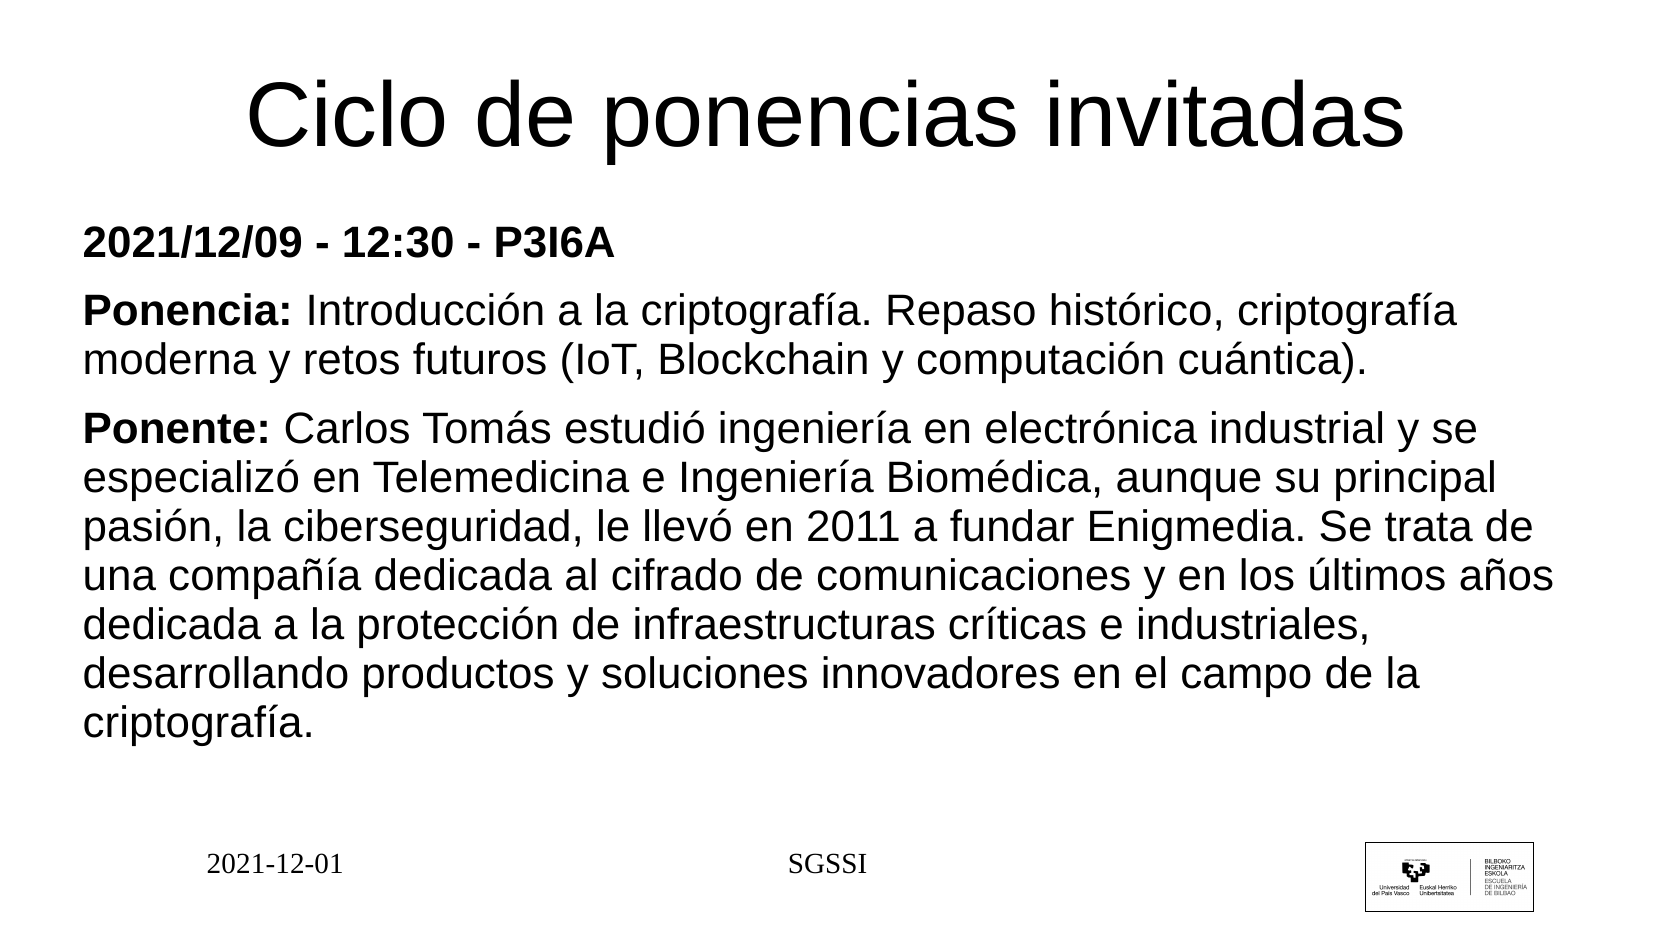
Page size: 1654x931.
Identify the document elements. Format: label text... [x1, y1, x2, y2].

list 2021/12/09 - 12:30 - P3I6A Ponencia: Introducción a la criptografía. Repaso histórico, criptografía moderna y retos futuros (IoT, Blockchain y computación cuántica). Ponente: Carlos Tomás estudió ingeniería en electrónica industrial y se especializó en Telemedicina e Ingeniería Biomédica, aunque su principal pasión, la ciberseguridad, le llevó en 2011 a fundar Enigmedia. Se trata de una compañía dedicada al cifrado de comunicaciones y en los últimos años dedicada a la protección de infraestructuras críticas e industriales, desarrollando productos y soluciones innovadores en el campo de la criptografía. [82, 217, 1571, 758]
picture [1366, 843, 1533, 911]
title Ciclo de ponencias invitadas [82, 37, 1571, 193]
